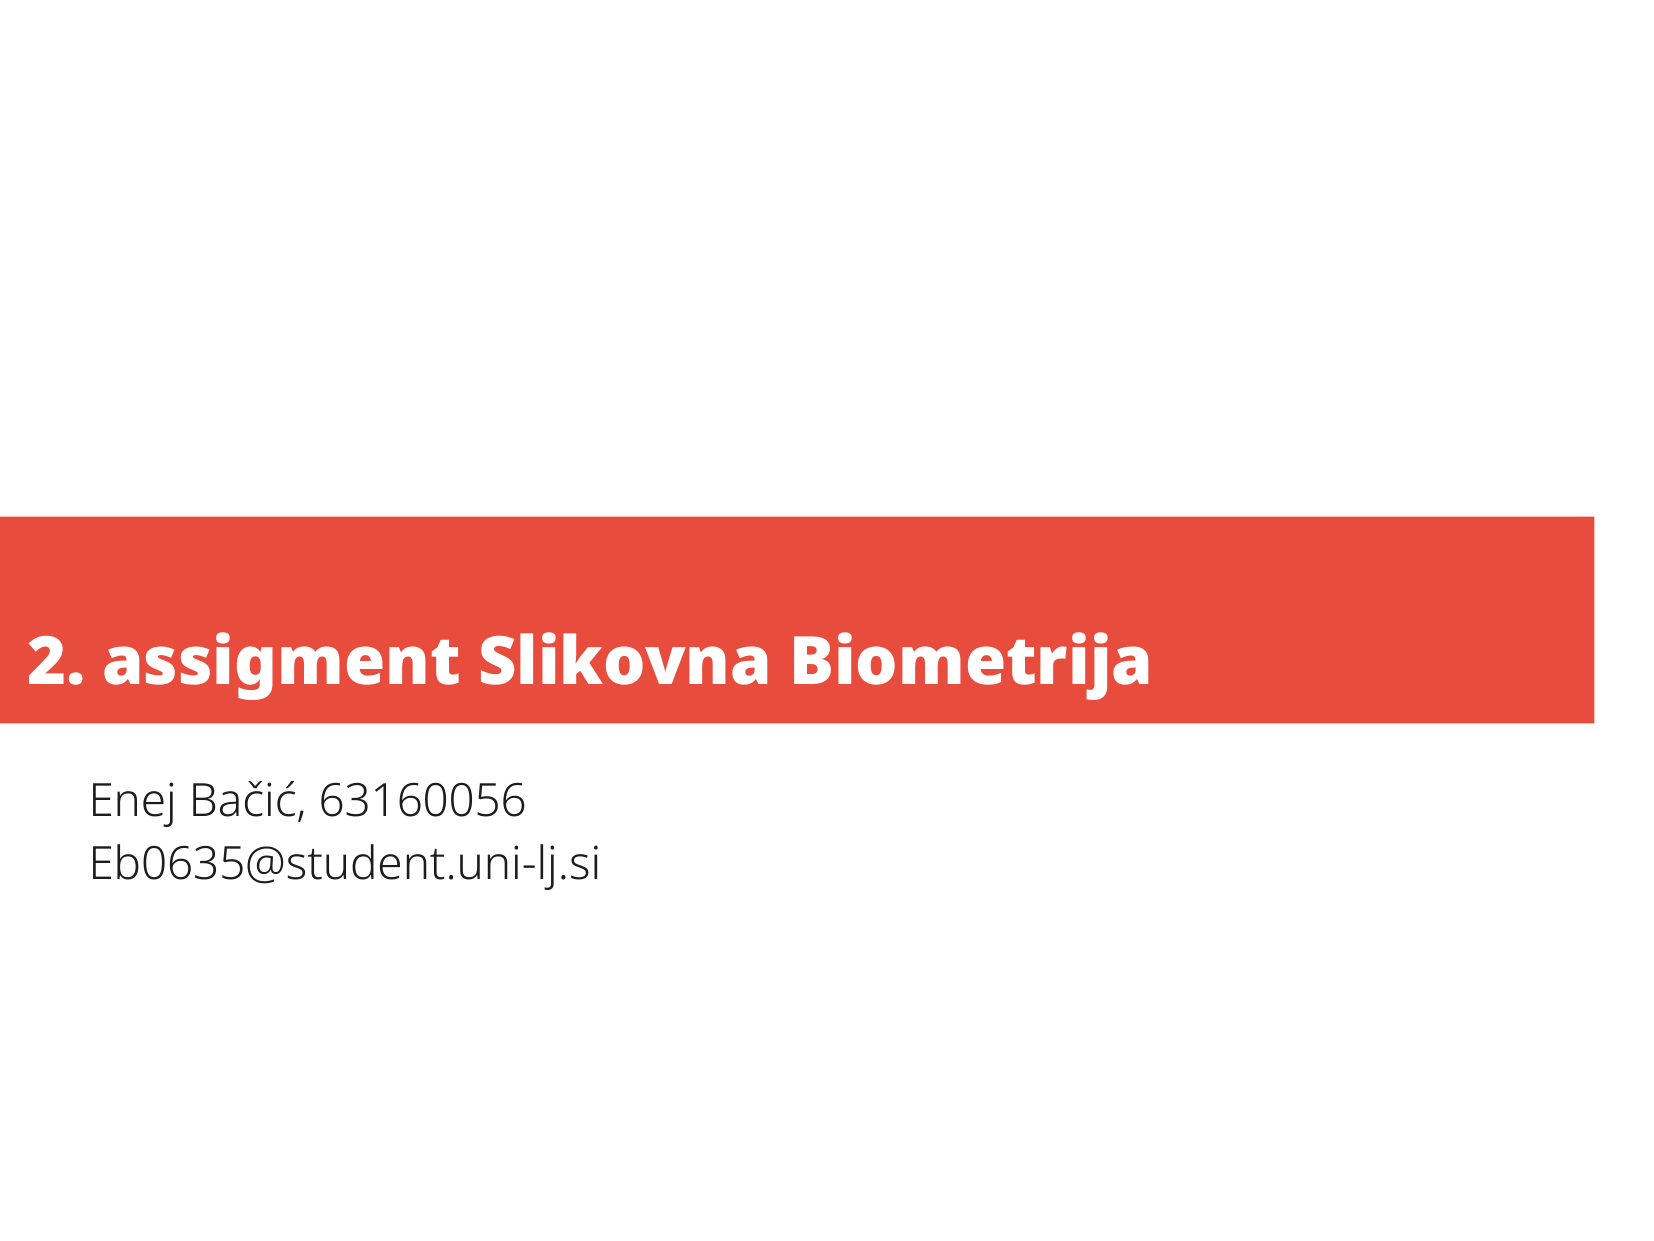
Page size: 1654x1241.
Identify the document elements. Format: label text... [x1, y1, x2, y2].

subtitle Enej Bačić, 63160056 Eb0635@student.uni-lj.si [88, 767, 1595, 1182]
title 2. assigment Slikovna Biometrija [26, 556, 1563, 705]
